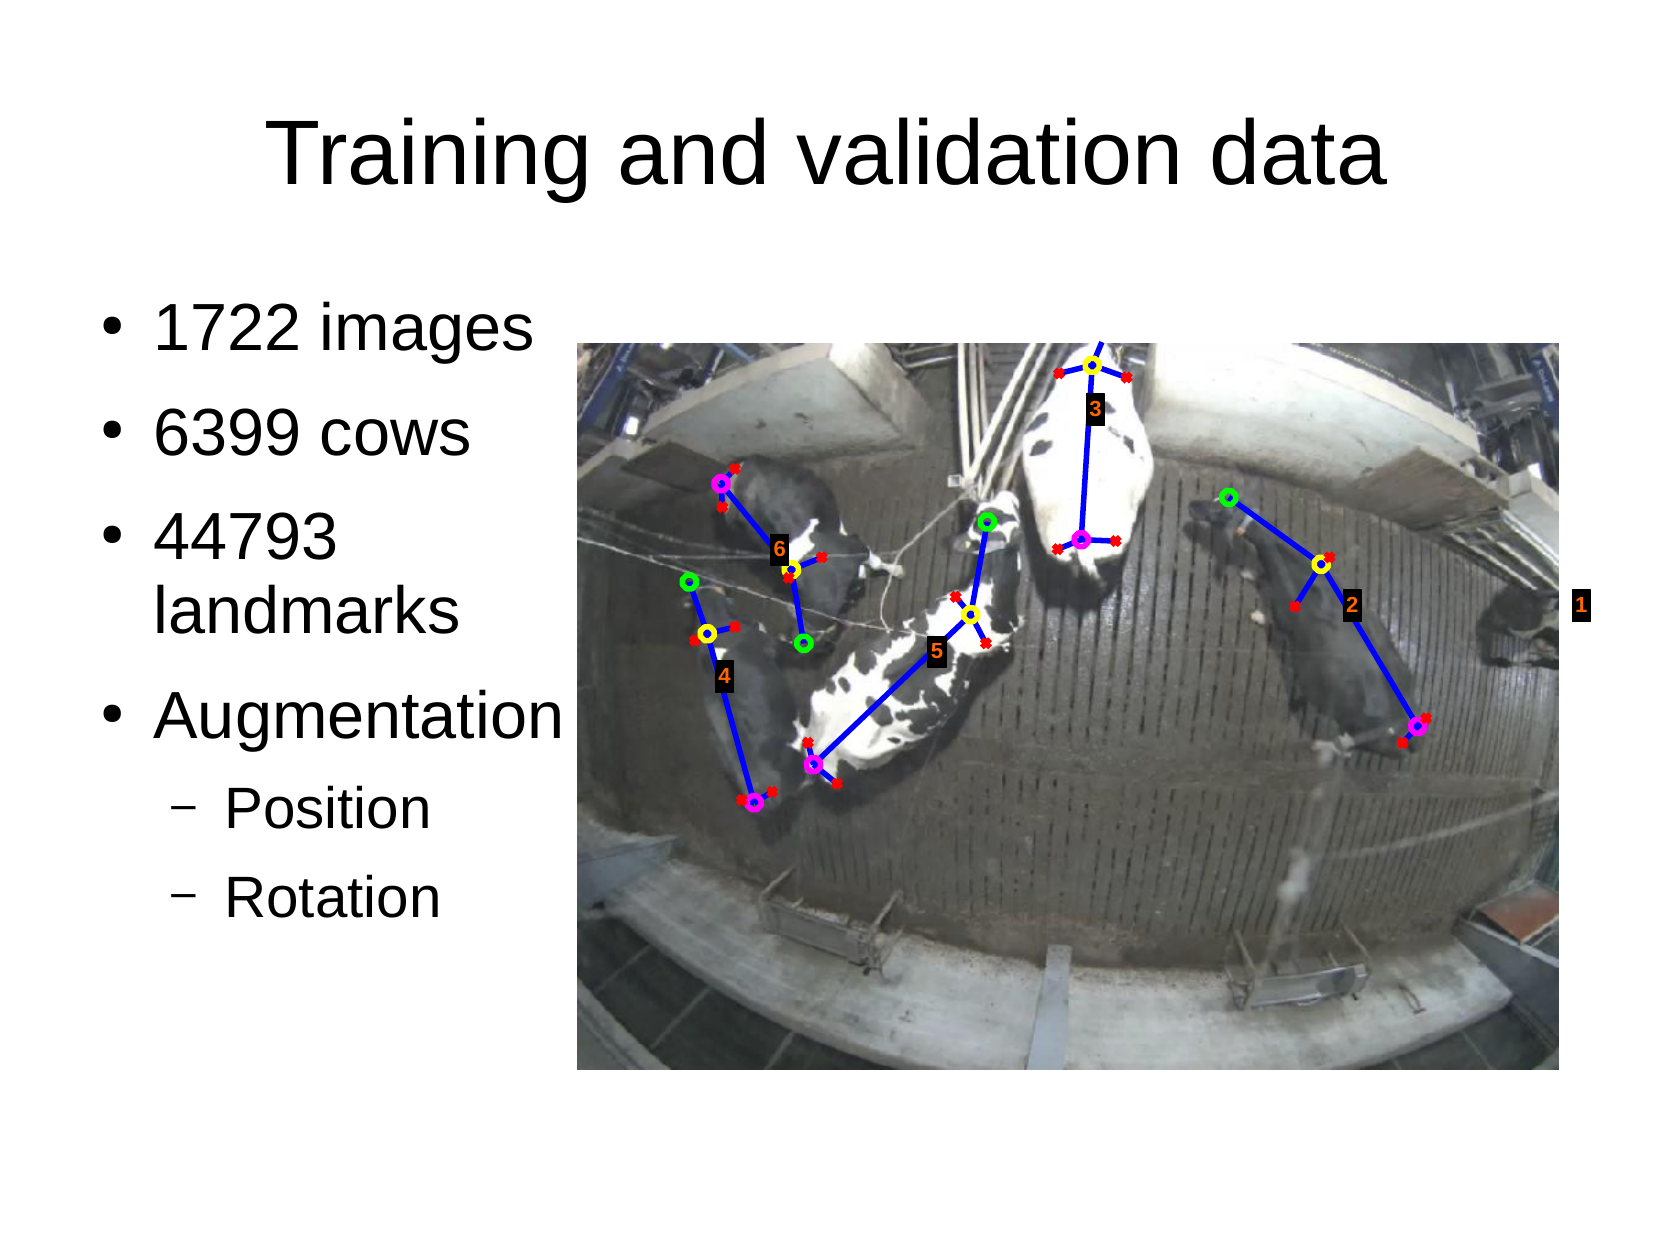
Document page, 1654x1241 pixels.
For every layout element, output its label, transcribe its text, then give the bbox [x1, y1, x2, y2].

picture [413, 212, 1654, 1238]
list 1722 images 6399 cows 44793 landmarks Augmentation Position Rotation [82, 290, 413, 1010]
title Training and validation data [82, 49, 1571, 257]
